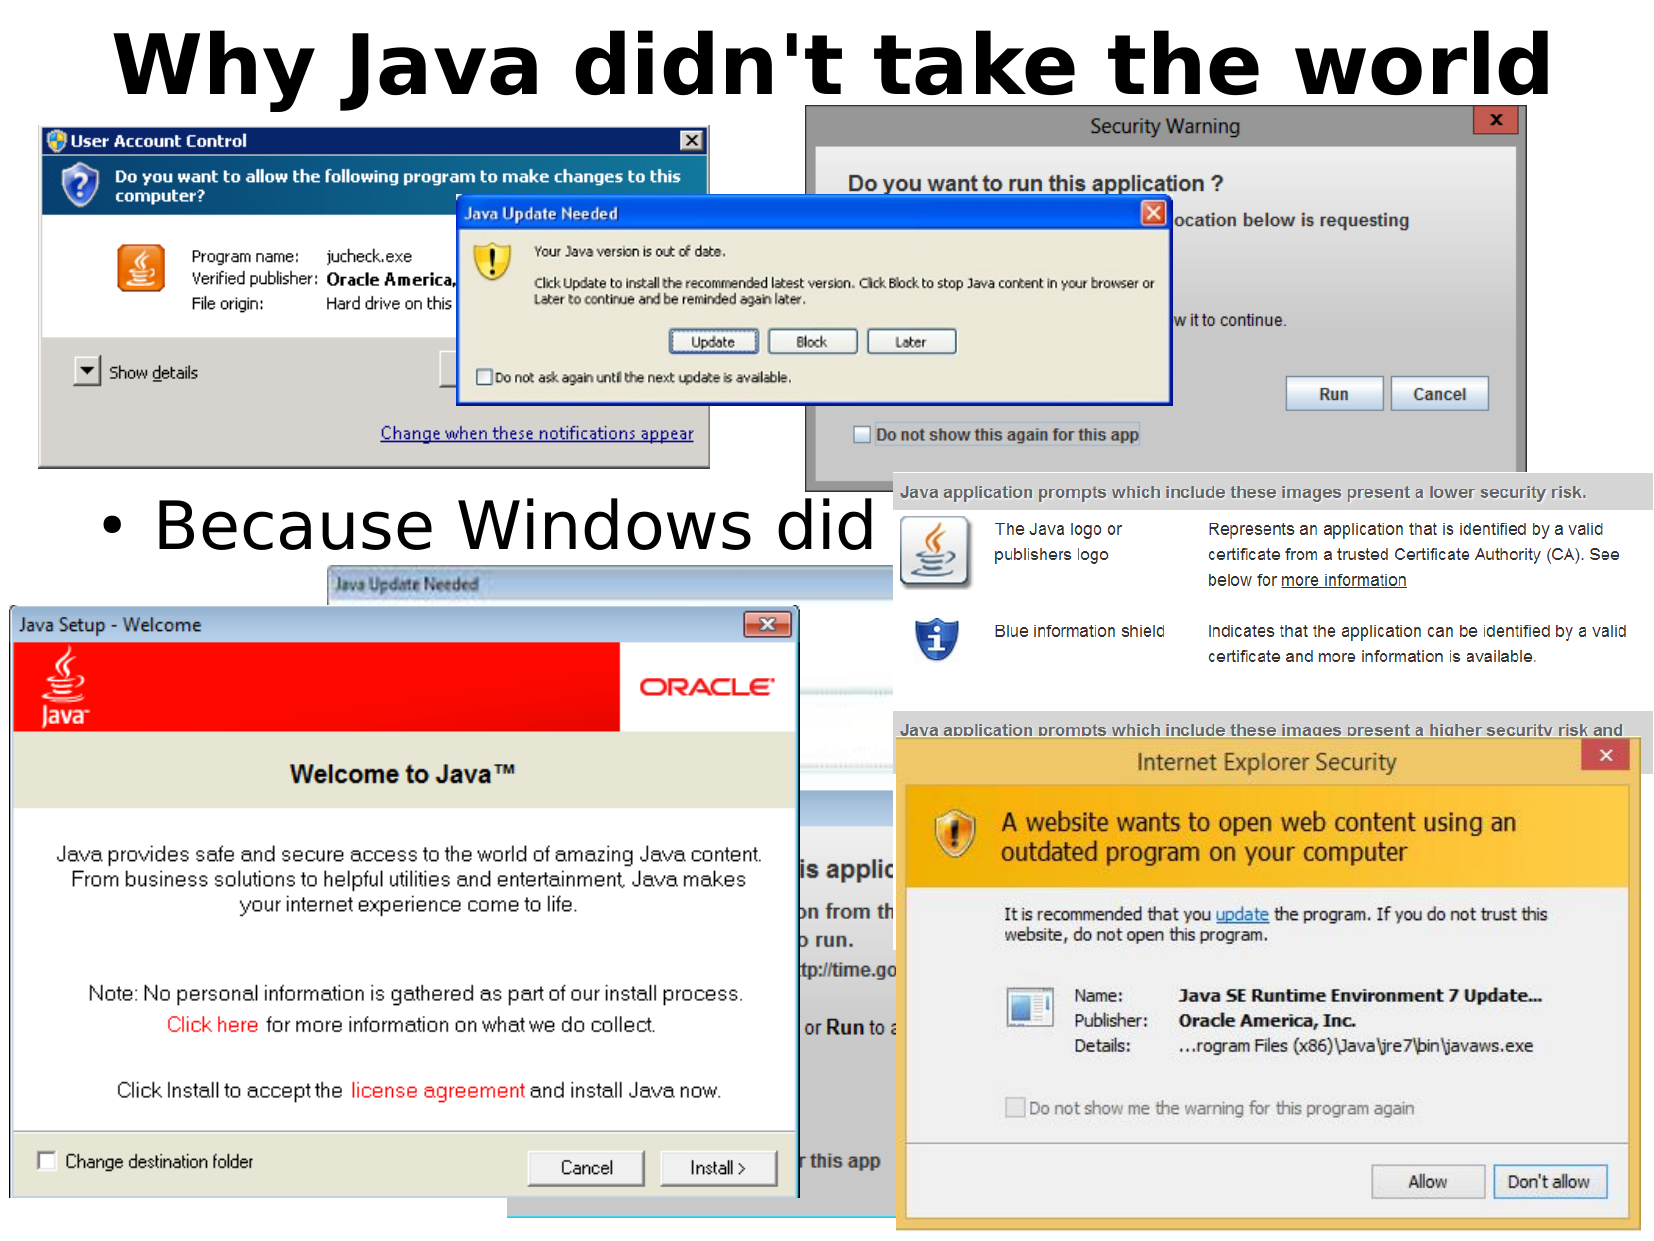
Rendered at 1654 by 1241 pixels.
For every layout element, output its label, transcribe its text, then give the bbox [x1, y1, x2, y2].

title Why Java didn't take the world [39, 16, 1629, 115]
list At beginning Java applications were slow and less responsive comparing to native applications Because Windows did take the world And because Microsoft leaved Java consortium and started to work on C# and .Net framework [82, 406, 893, 605]
picture [9, 105, 1653, 1232]
